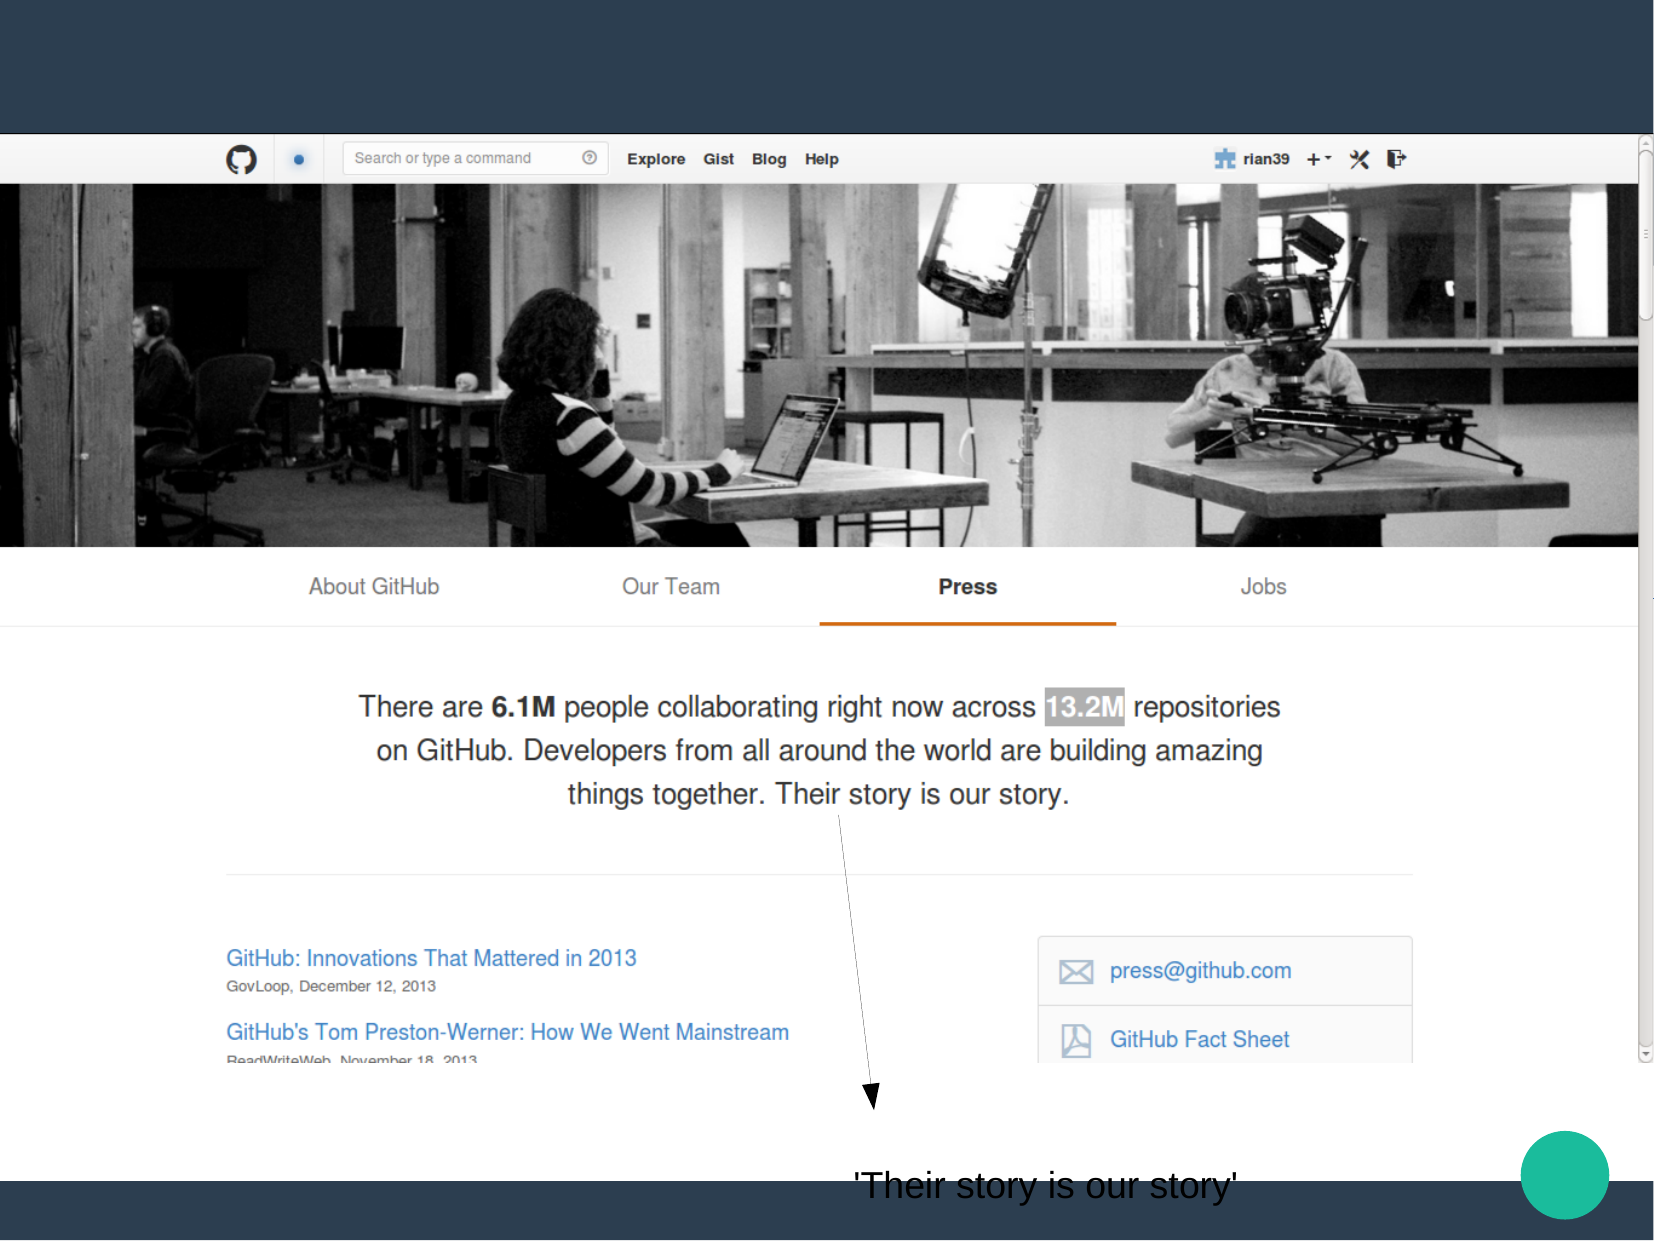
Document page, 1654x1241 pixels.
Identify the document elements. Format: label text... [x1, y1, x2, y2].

picture [0, 133, 1654, 1063]
text_box 'Their story is our story' [838, 1157, 1254, 1215]
